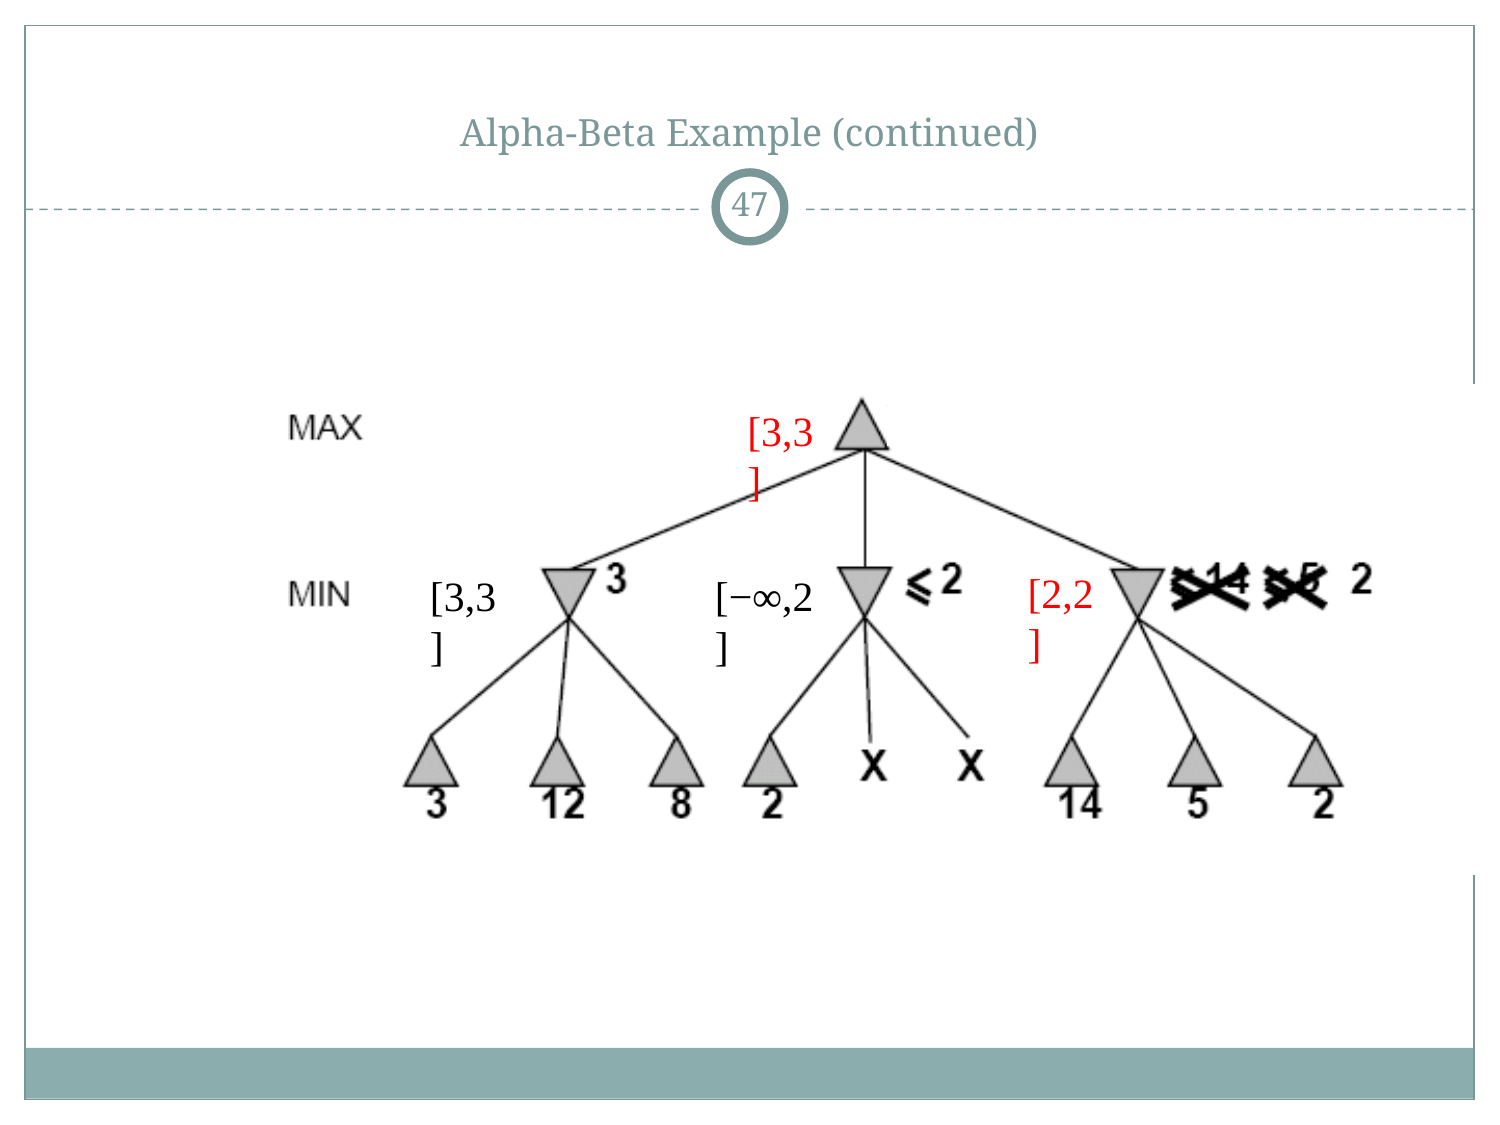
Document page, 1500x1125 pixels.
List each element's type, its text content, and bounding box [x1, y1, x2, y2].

text_box [3,3] [415, 562, 525, 628]
text_box [−∞,2] [699, 562, 840, 628]
picture [262, 384, 1488, 875]
text_box [3,3] [732, 397, 843, 463]
slide_number <number> [712, 170, 788, 243]
title Alpha-Beta Example (continued) [49, 37, 1450, 162]
text_box [2,2] [1012, 559, 1123, 625]
